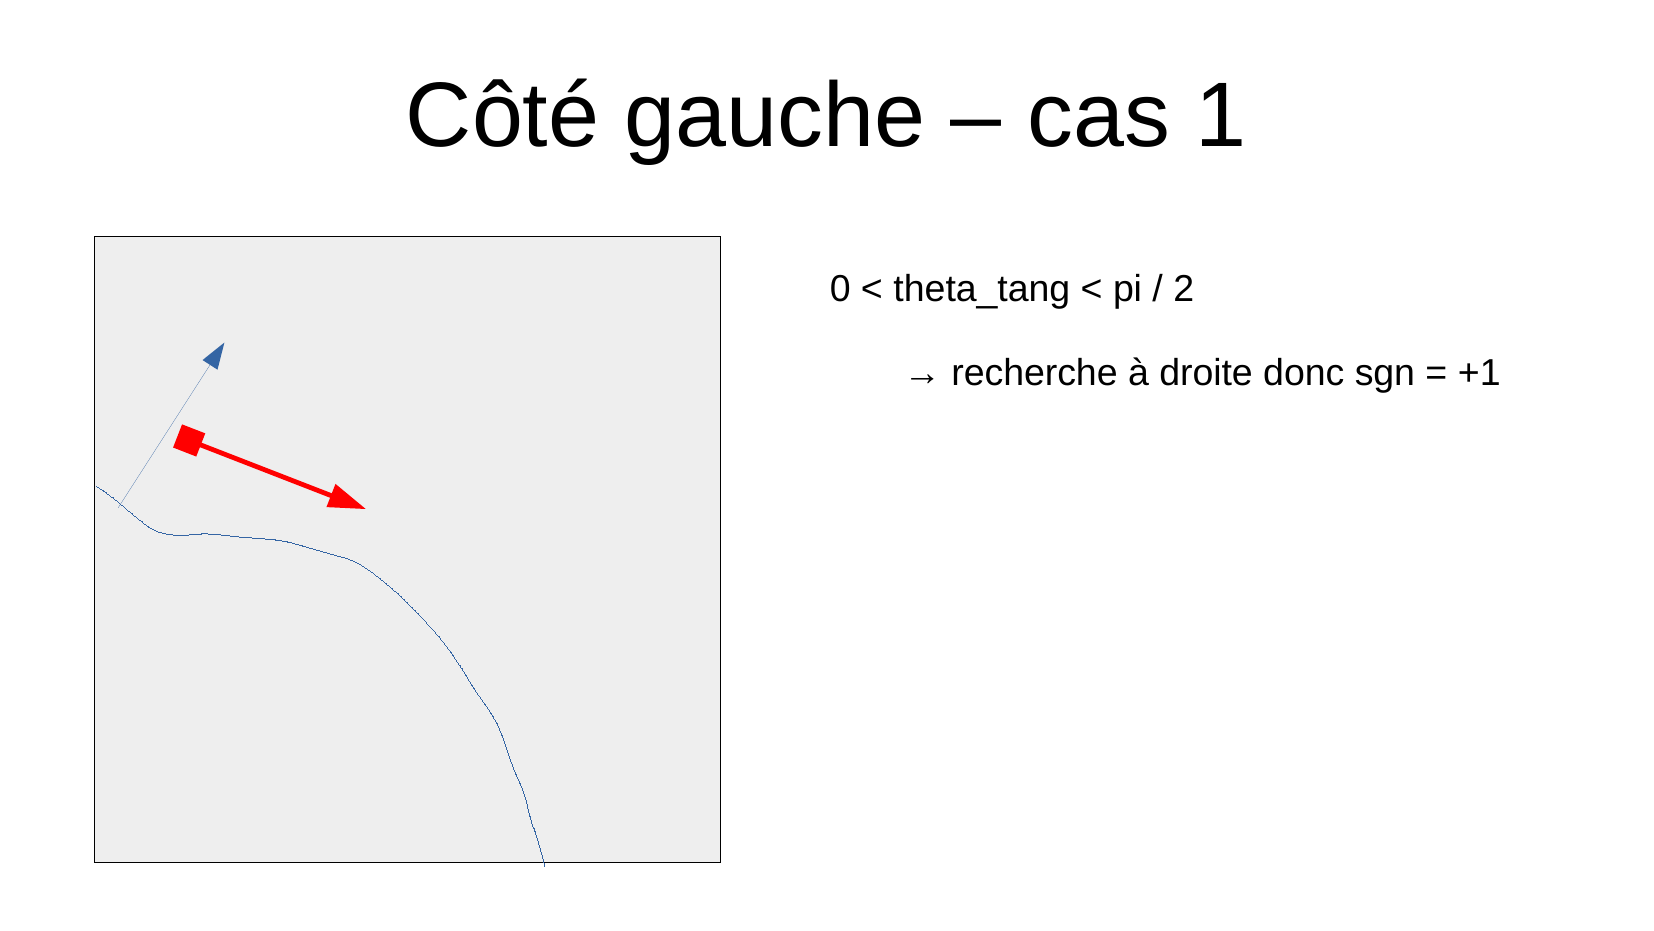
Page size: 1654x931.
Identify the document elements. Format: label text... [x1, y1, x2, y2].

text_box 0 < theta_tang < pi / 2 → recherche à droite donc sgn = +1 [814, 259, 1583, 401]
title Côté gauche – cas 1 [82, 37, 1571, 193]
text_box [94, 236, 721, 863]
